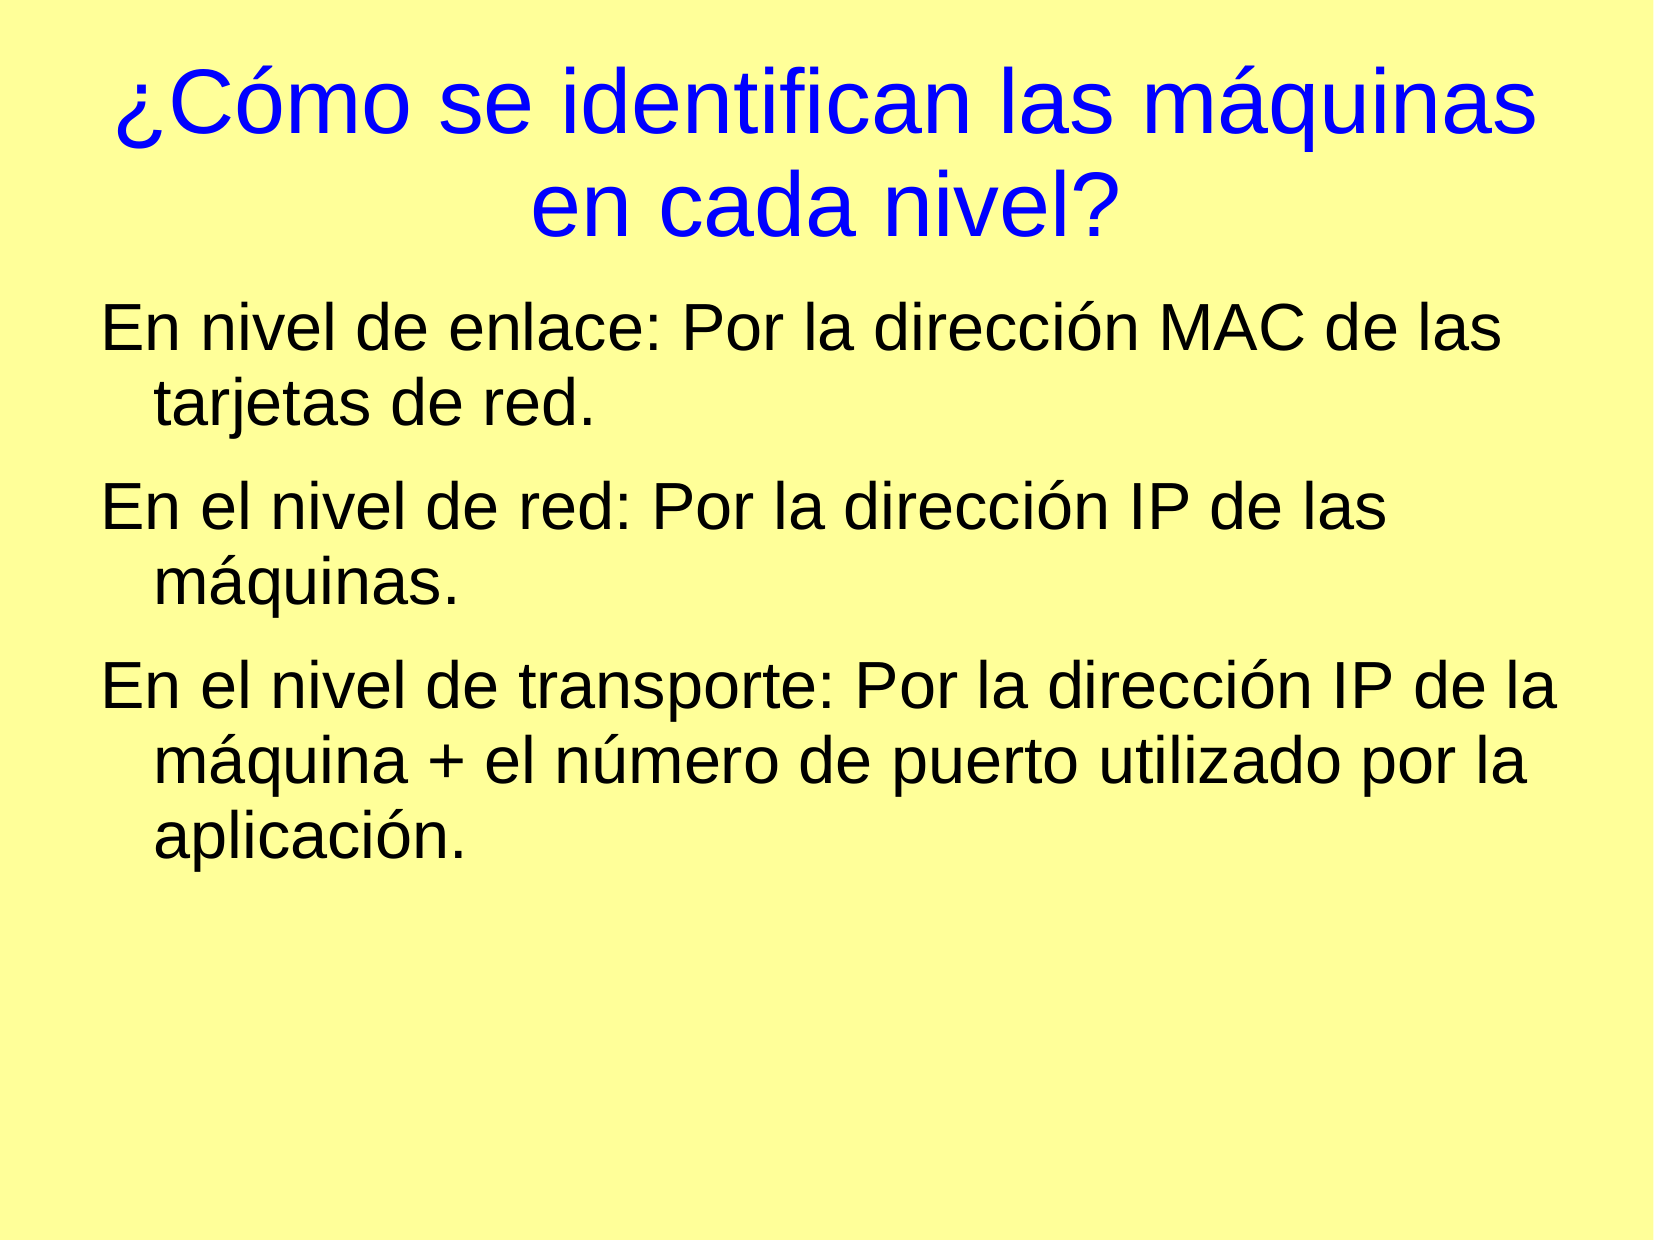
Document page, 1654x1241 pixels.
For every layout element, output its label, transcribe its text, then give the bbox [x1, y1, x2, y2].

title ¿Cómo se identifican las máquinas en cada nivel? [82, 50, 1571, 256]
list En nivel de enlace: Por la dirección MAC de las tarjetas de red. En el nivel de red: Por la dirección IP de las máquinas. En el nivel de transporte: Por la dirección IP de la máquina + el número de puerto utilizado por la aplicación. [82, 290, 1571, 1109]
